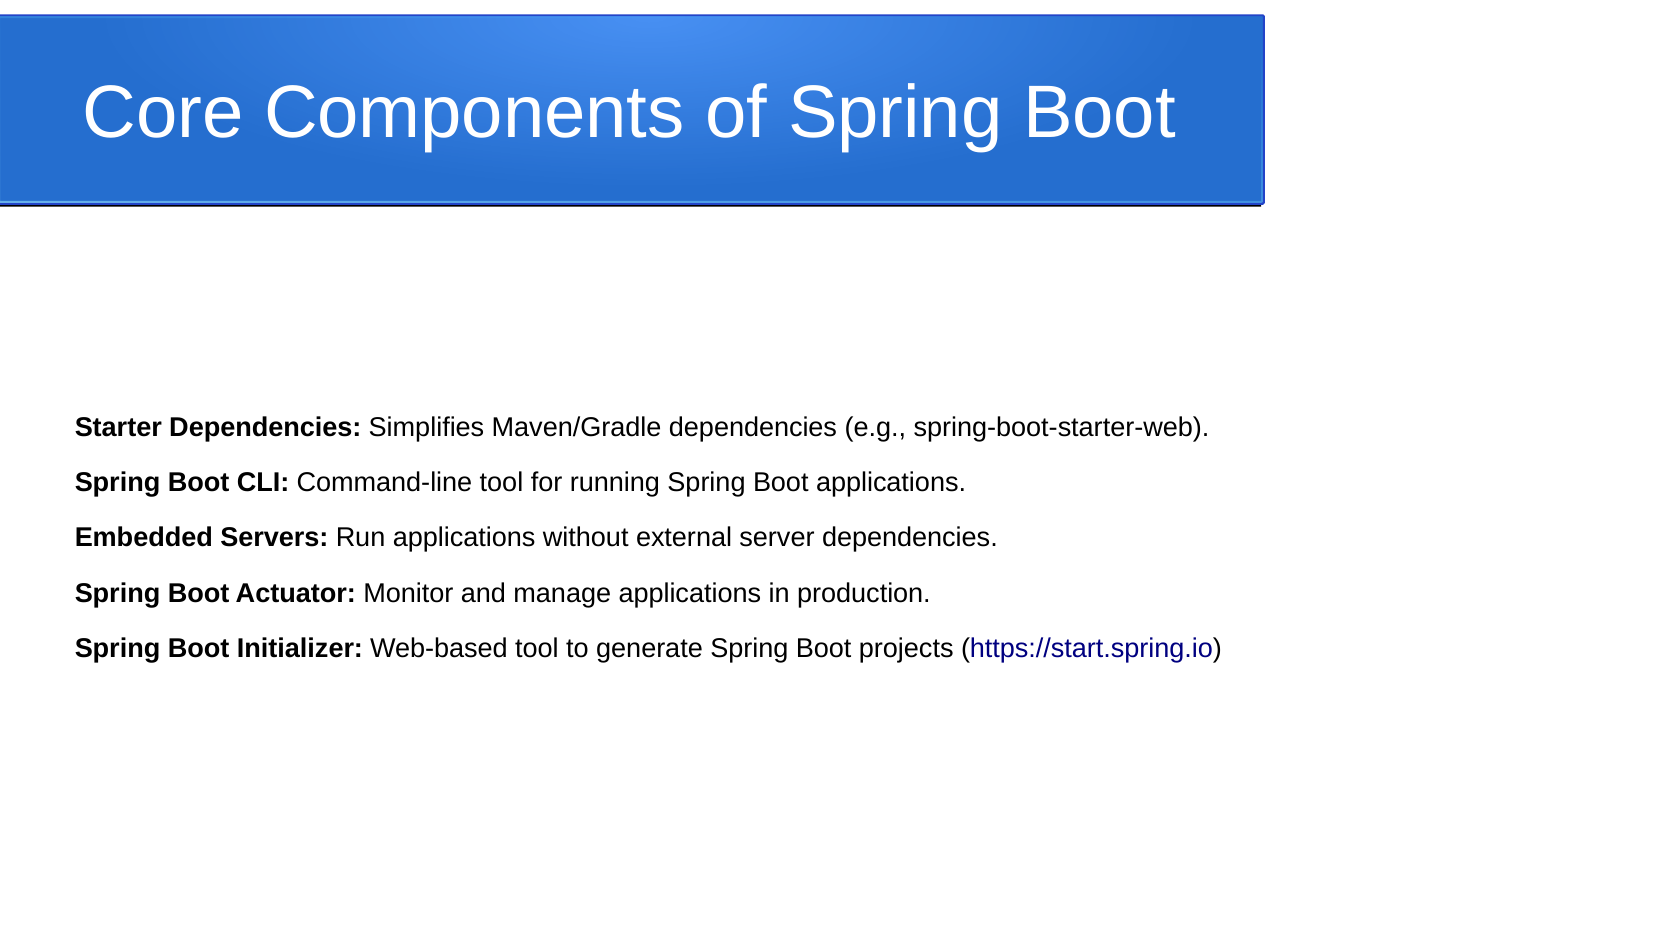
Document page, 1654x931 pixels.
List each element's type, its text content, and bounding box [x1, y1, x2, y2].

title Core Components of Spring Boot [82, 35, 1235, 189]
text_box Starter Dependencies: Simplifies Maven/Gradle dependencies (e.g., spring-boot-starter-web). Spring Boot CLI: Command-line tool for running Spring Boot applications. Embedded Servers: Run applications without external server dependencies. Spring Boot Actuator: Monitor and manage applications in production. Spring Boot Initializer: Web-based tool to generate Spring Boot projects (https://start.spring.io) [60, 405, 1291, 768]
